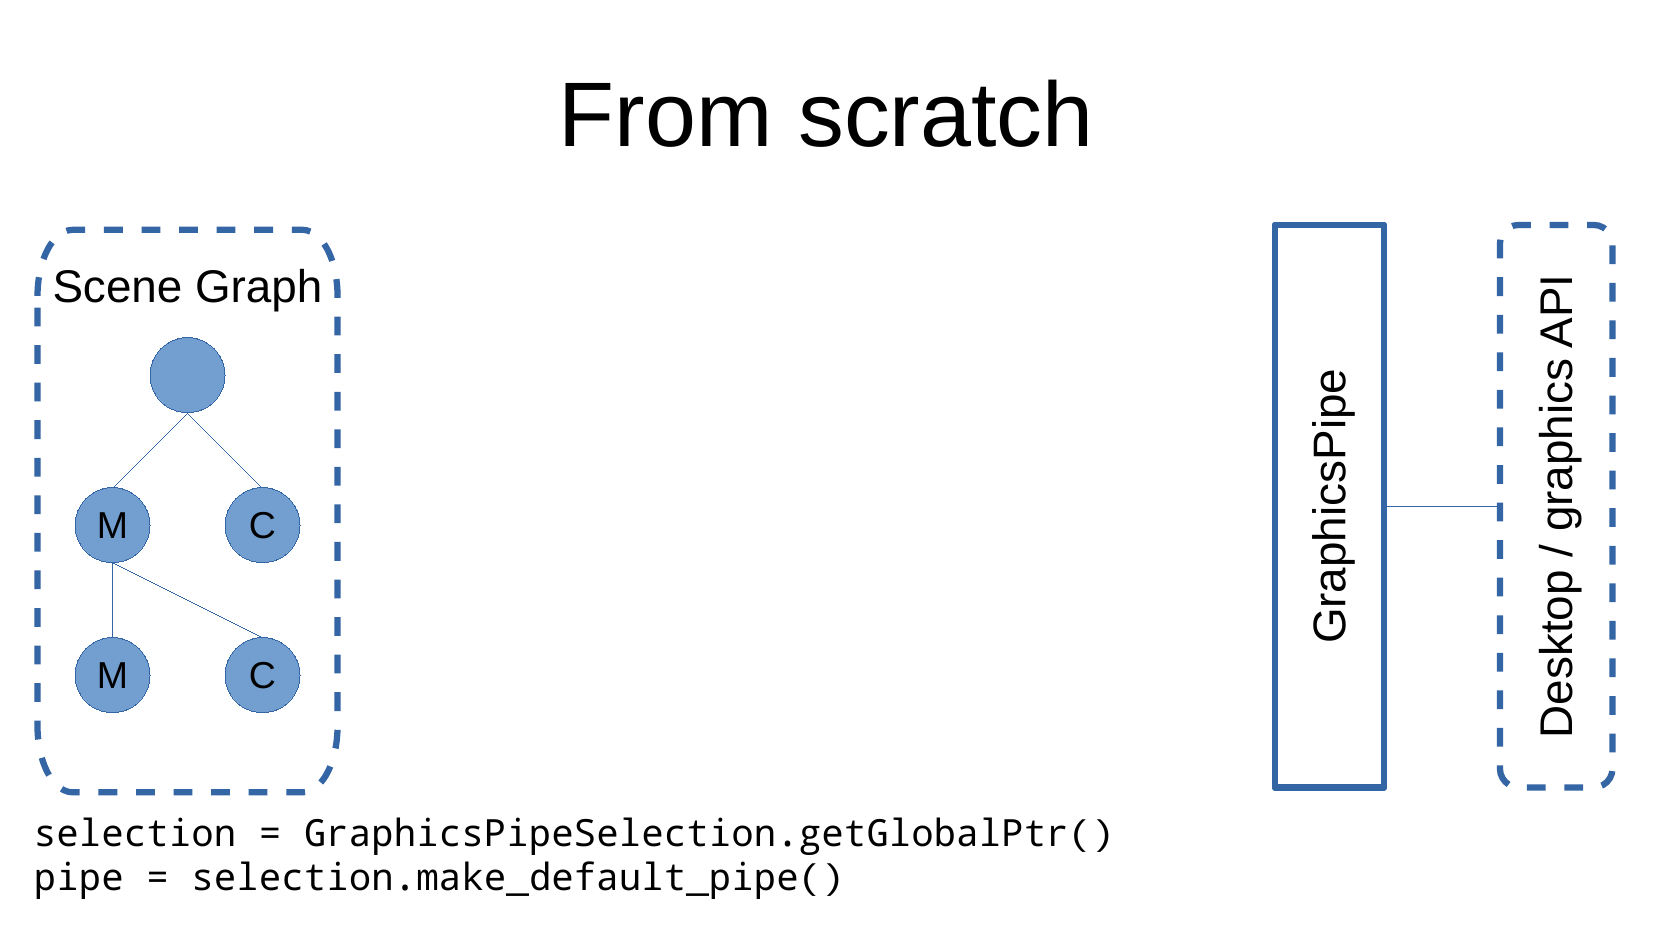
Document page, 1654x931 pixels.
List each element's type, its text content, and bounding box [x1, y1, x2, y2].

text_box M [75, 637, 151, 713]
text_box Scene Graph [37, 229, 338, 787]
text_box [150, 337, 226, 413]
text_box C [225, 637, 301, 713]
title From scratch [82, 37, 1571, 193]
text_box selection = GraphicsPipeSelection.getGlobalPtr() pipe = selection.make_default_pipe() [33, 787, 1618, 901]
text_box Desktop / graphics API [1499, 224, 1613, 788]
text_box M [75, 487, 151, 563]
text_box C [225, 487, 301, 563]
text_box GraphicsPipe [1275, 225, 1384, 787]
